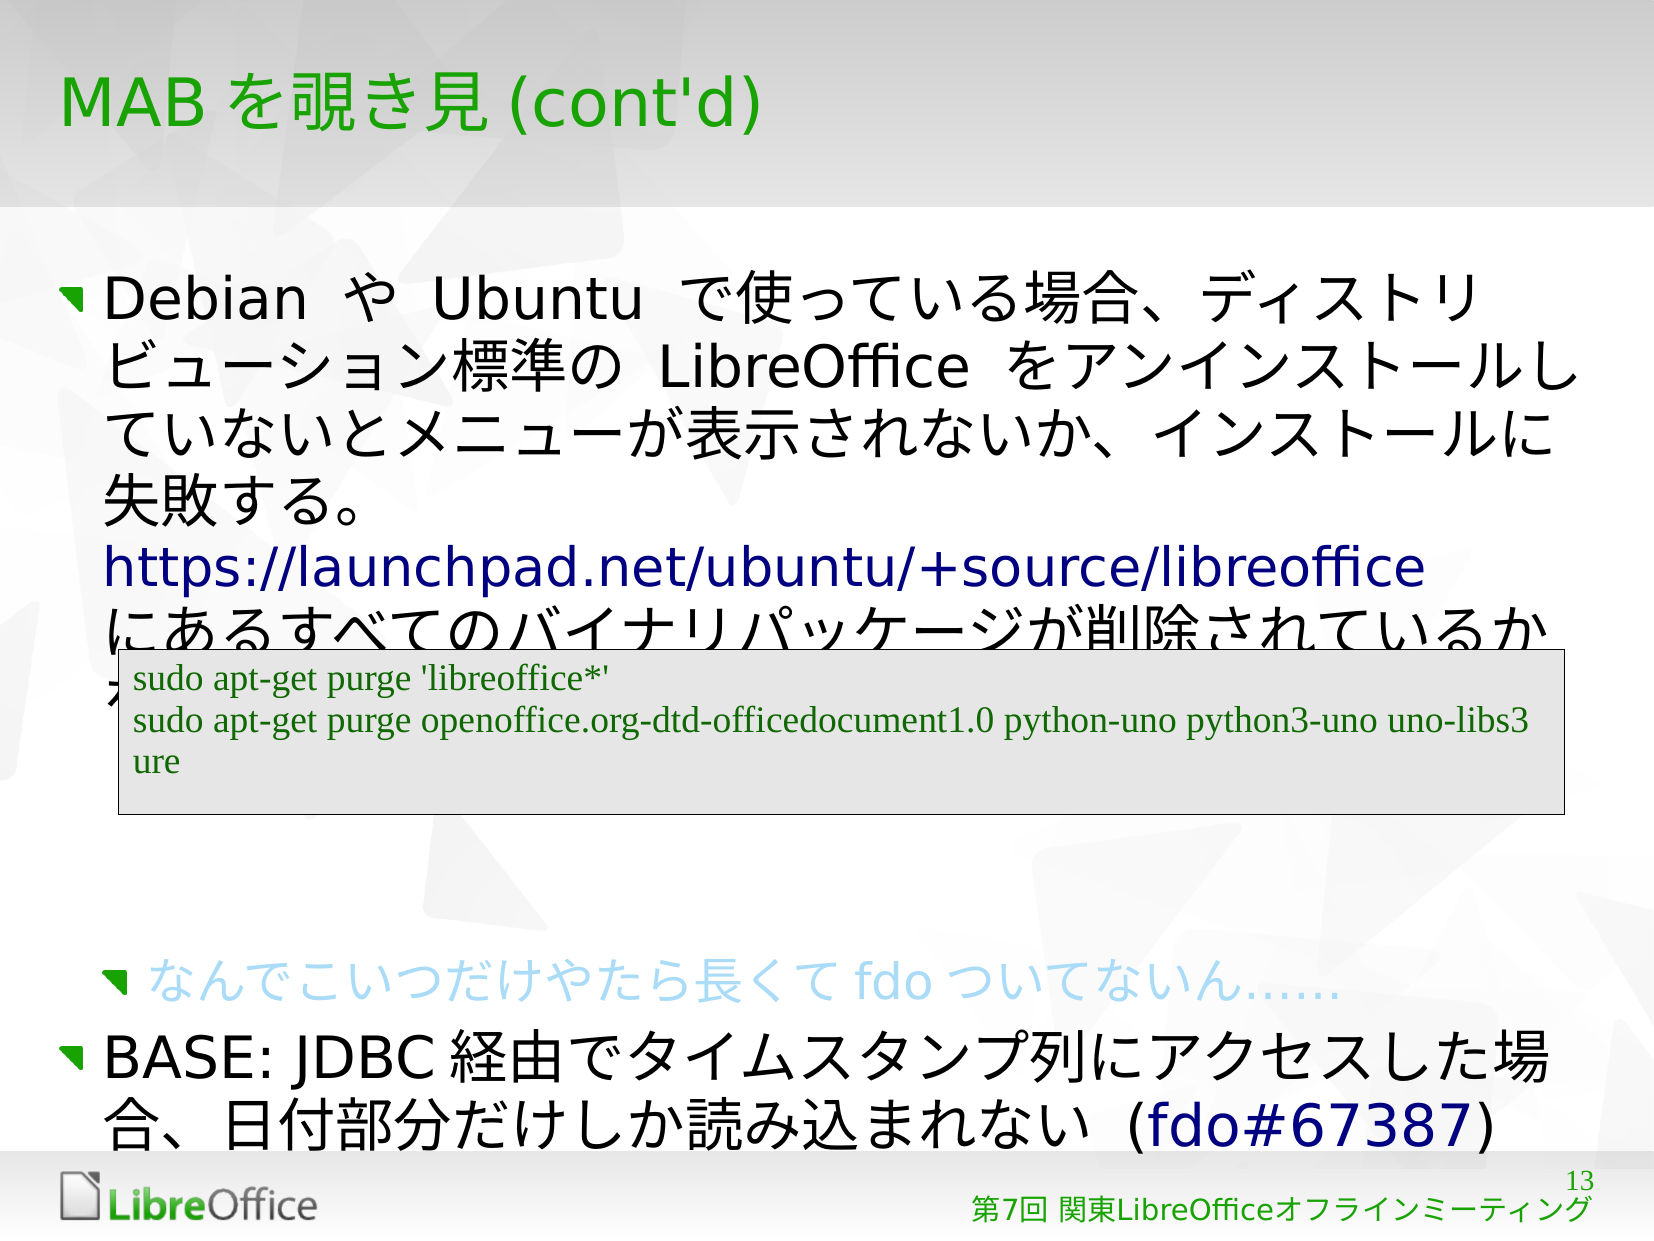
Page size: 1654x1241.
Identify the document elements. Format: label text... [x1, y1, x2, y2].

picture [41, 1152, 337, 1240]
text_box sudo apt-get purge 'libreoffice*' sudo apt-get purge openoffice.org-dtd-officedocument1.0 python-uno python3-uno uno-libs3 ure [118, 649, 1565, 815]
picture [0, 0, 783, 931]
picture [1040, 1049, 1055, 1061]
title MABを覗き見(cont'd) [59, 29, 1595, 178]
picture [59, 1046, 83, 1070]
picture [915, 548, 1654, 1169]
list Debian や Ubuntu で使っている場合、ディストリビューション標準の LibreOffice をアンインストールしていないとメニューが表示されないか、インストールに失敗する。 https://launchpad.net/ubuntu/+source/libreoffice にあるすべてのバイナリパッケージが削除されているかを確認すること。以下のように実行する。 なんでこいつだけやたら長くてfdoついてないん…… BASE: JDBC経由でタイムスタンプ列にアクセスした場合、日付部分だけしか読み込まれない (fdo#67387) [59, 265, 1595, 1039]
picture [1521, 1042, 1540, 1046]
